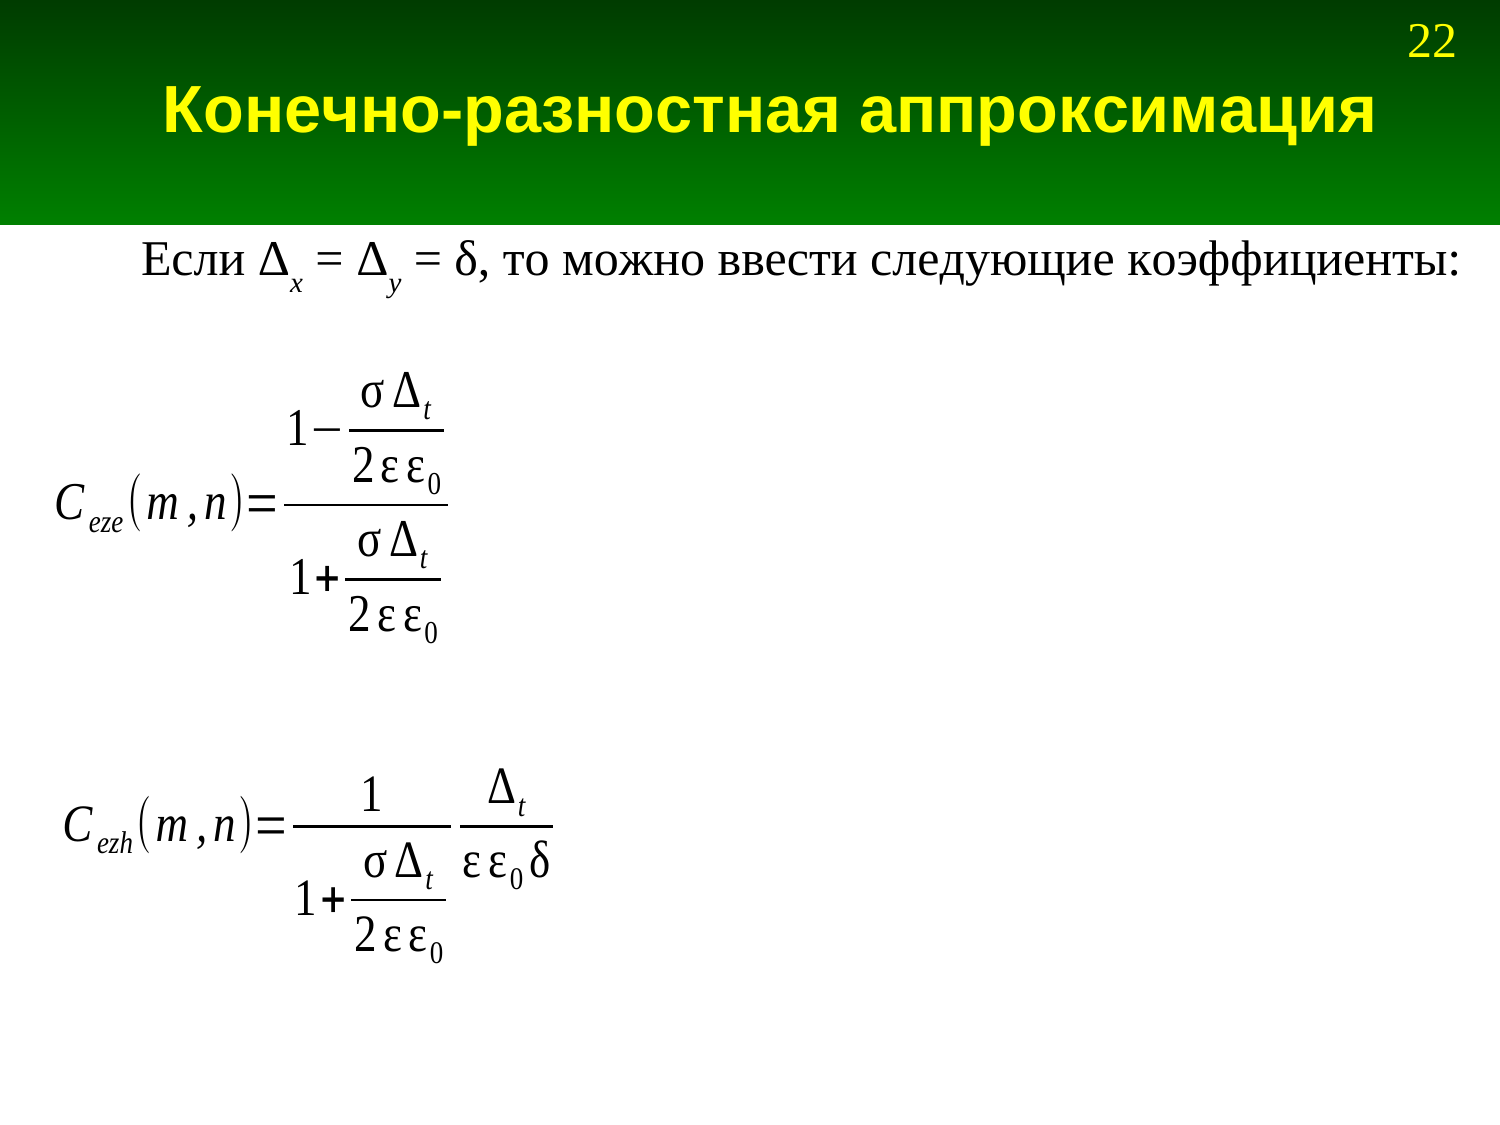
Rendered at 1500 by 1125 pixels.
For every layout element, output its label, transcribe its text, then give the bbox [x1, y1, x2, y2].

text_box Если Δx = Δy = δ, то можно ввести следующие коэффициенты: [126, 218, 1477, 306]
chart [43, 756, 575, 970]
chart [35, 359, 470, 650]
title Конечно-разностная аппроксимация [100, 7, 1441, 204]
